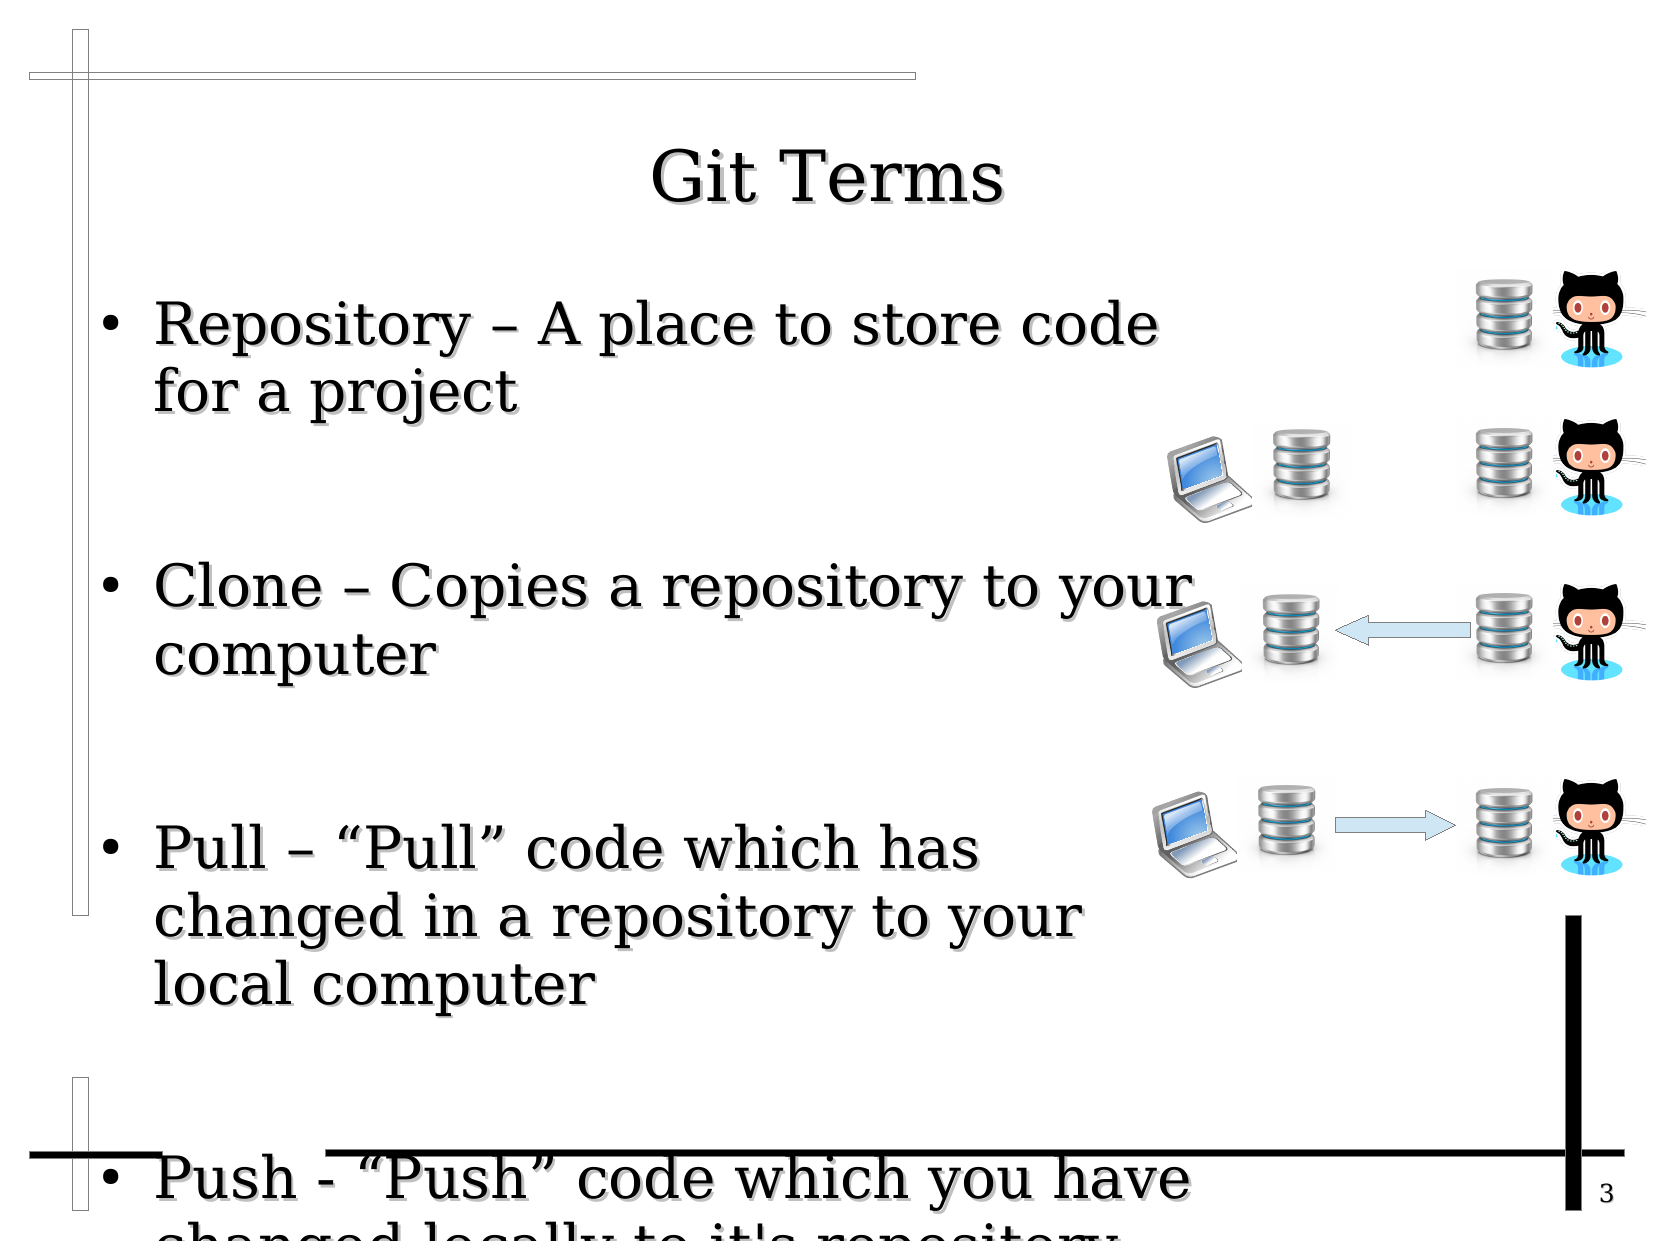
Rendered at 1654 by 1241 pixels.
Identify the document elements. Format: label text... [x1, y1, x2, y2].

text_box [1335, 810, 1456, 841]
text_box [1335, 615, 1471, 646]
picture [1455, 764, 1651, 886]
picture [1165, 419, 1351, 530]
picture [1455, 404, 1651, 526]
picture [1455, 256, 1651, 377]
list Repository – A place to store code for a project Clone – Copies a repository to your computer Pull – “Pull” code which has changed in a repository to your local computer Push - “Push” code which you have changed locally to it's repository [82, 290, 1231, 1241]
title Git Terms [121, 88, 1534, 266]
picture [1455, 569, 1651, 691]
picture [1155, 584, 1340, 695]
picture [1150, 775, 1336, 886]
